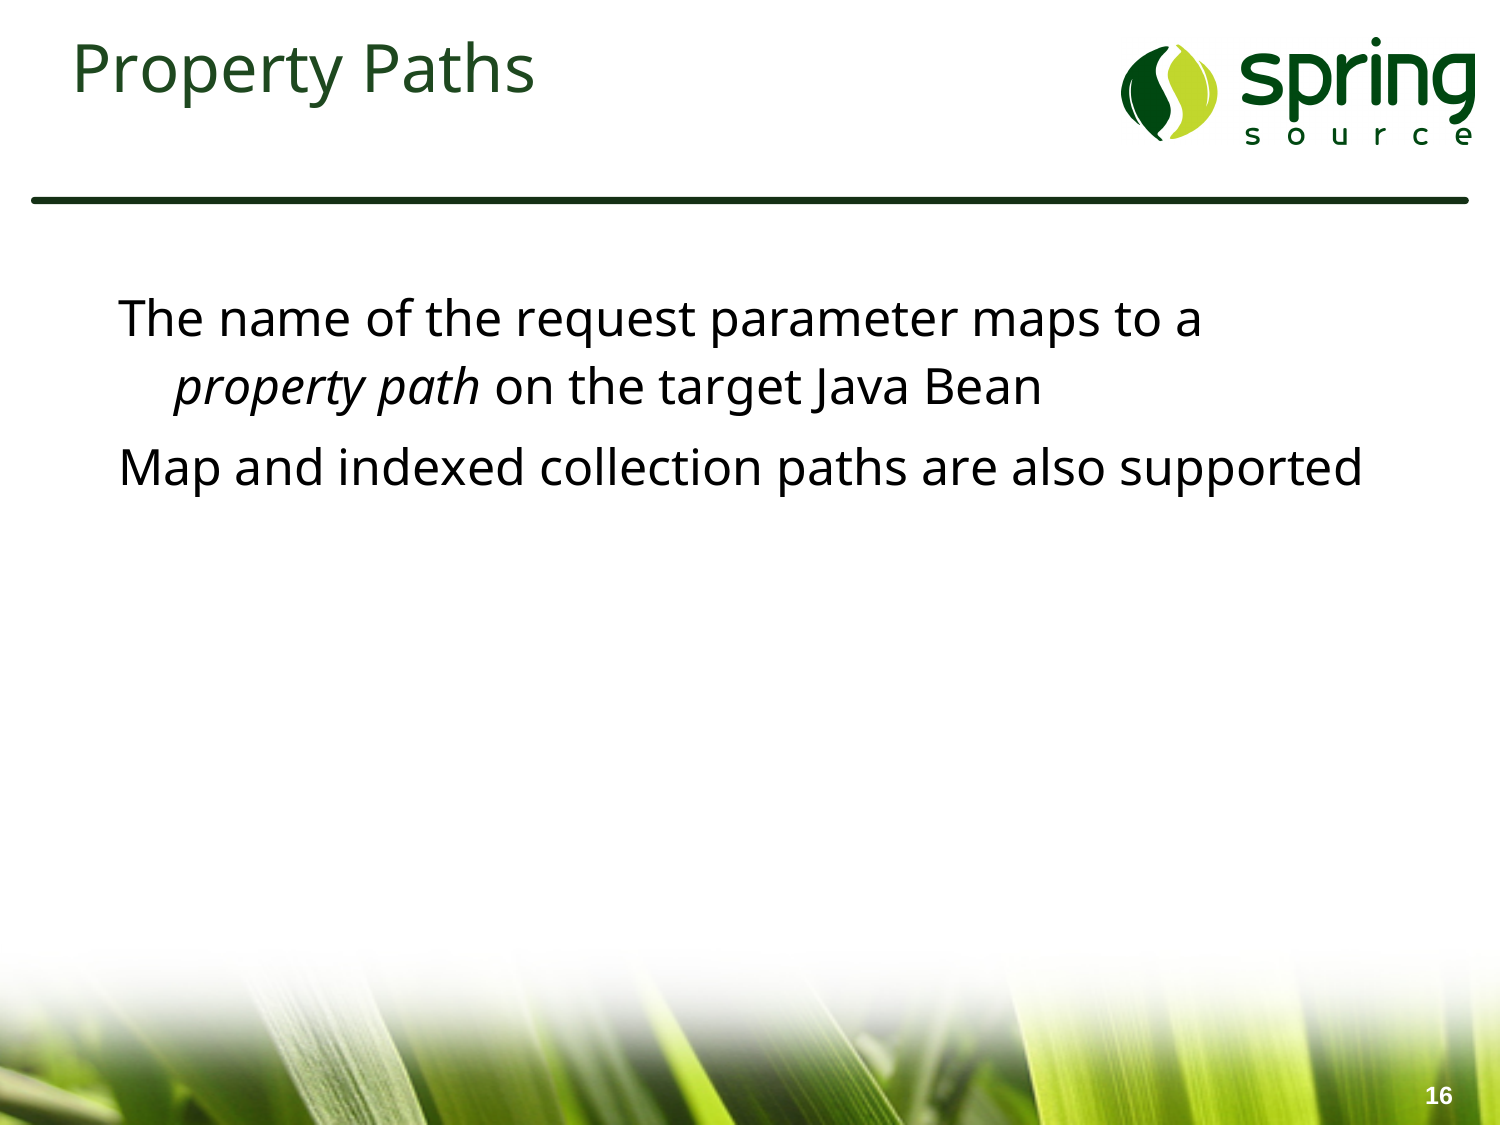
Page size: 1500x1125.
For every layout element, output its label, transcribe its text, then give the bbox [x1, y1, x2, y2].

list The name of the request parameter maps to a property path on the target Java Bean Map and indexed collection paths are also supported [103, 275, 1394, 938]
picture [0, 944, 1500, 1125]
title Property Paths [56, 13, 1089, 176]
picture [1121, 37, 1475, 145]
